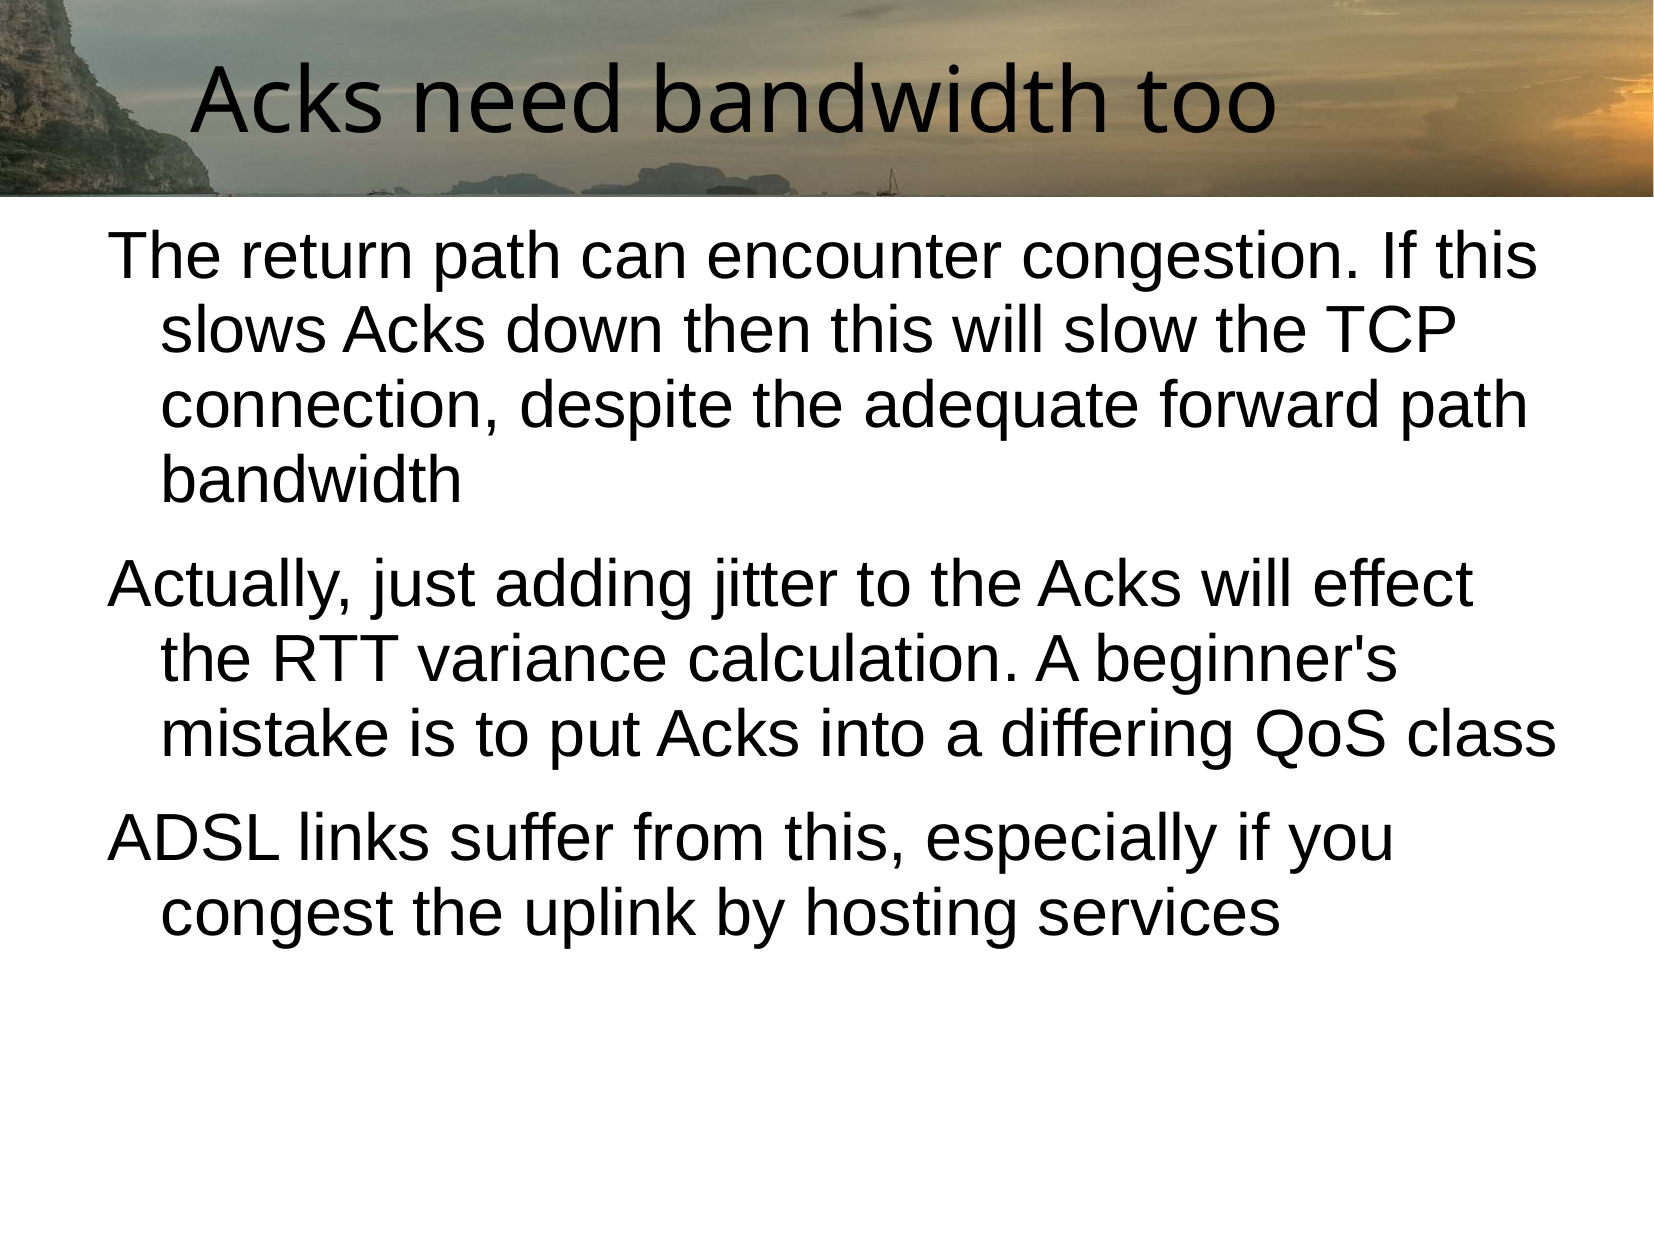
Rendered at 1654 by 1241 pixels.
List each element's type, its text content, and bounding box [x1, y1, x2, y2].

list The return path can encounter congestion. If this slows Acks down then this will slow the TCP connection, despite the adequate forward path bandwidth Actually, just adding jitter to the Acks will effect the RTT variance calculation. A beginner's mistake is to put Acks into a differing QoS class ADSL links suffer from this, especially if you congest the uplink by hosting services [89, 217, 1578, 1226]
picture [0, 0, 1654, 197]
title Acks need bandwidth too [190, 0, 1571, 194]
